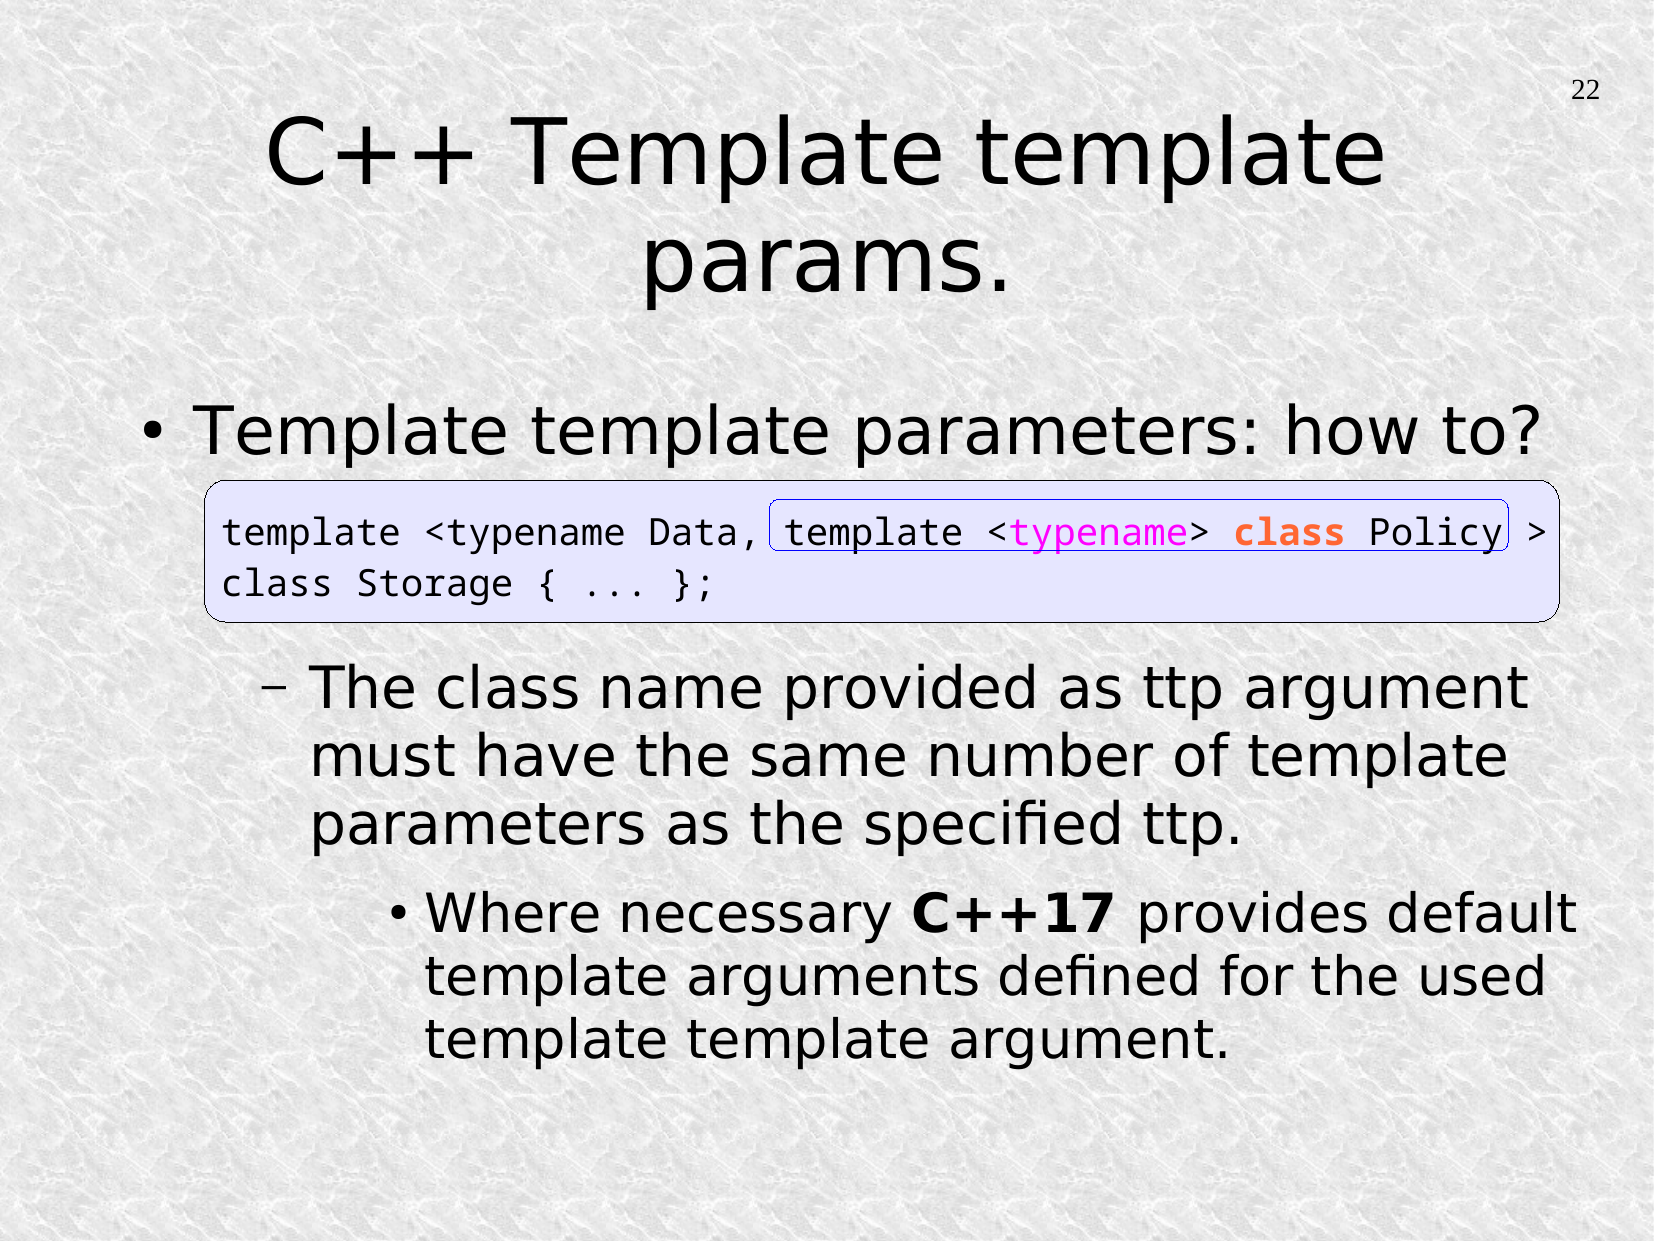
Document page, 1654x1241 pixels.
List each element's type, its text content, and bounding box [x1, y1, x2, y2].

list Template template parameters: how to? The class name provided as ttp argument must have the same number of template parameters as the specified ttp. Where necessary C++17 provides default template arguments defined for the used template template argument. [123, 392, 1609, 1215]
text_box template <typename Data, template <typename> class Policy > class Storage { ... }; [220, 505, 1549, 594]
picture [0, 0, 1654, 1241]
title C++ Template template params. [121, 99, 1534, 314]
